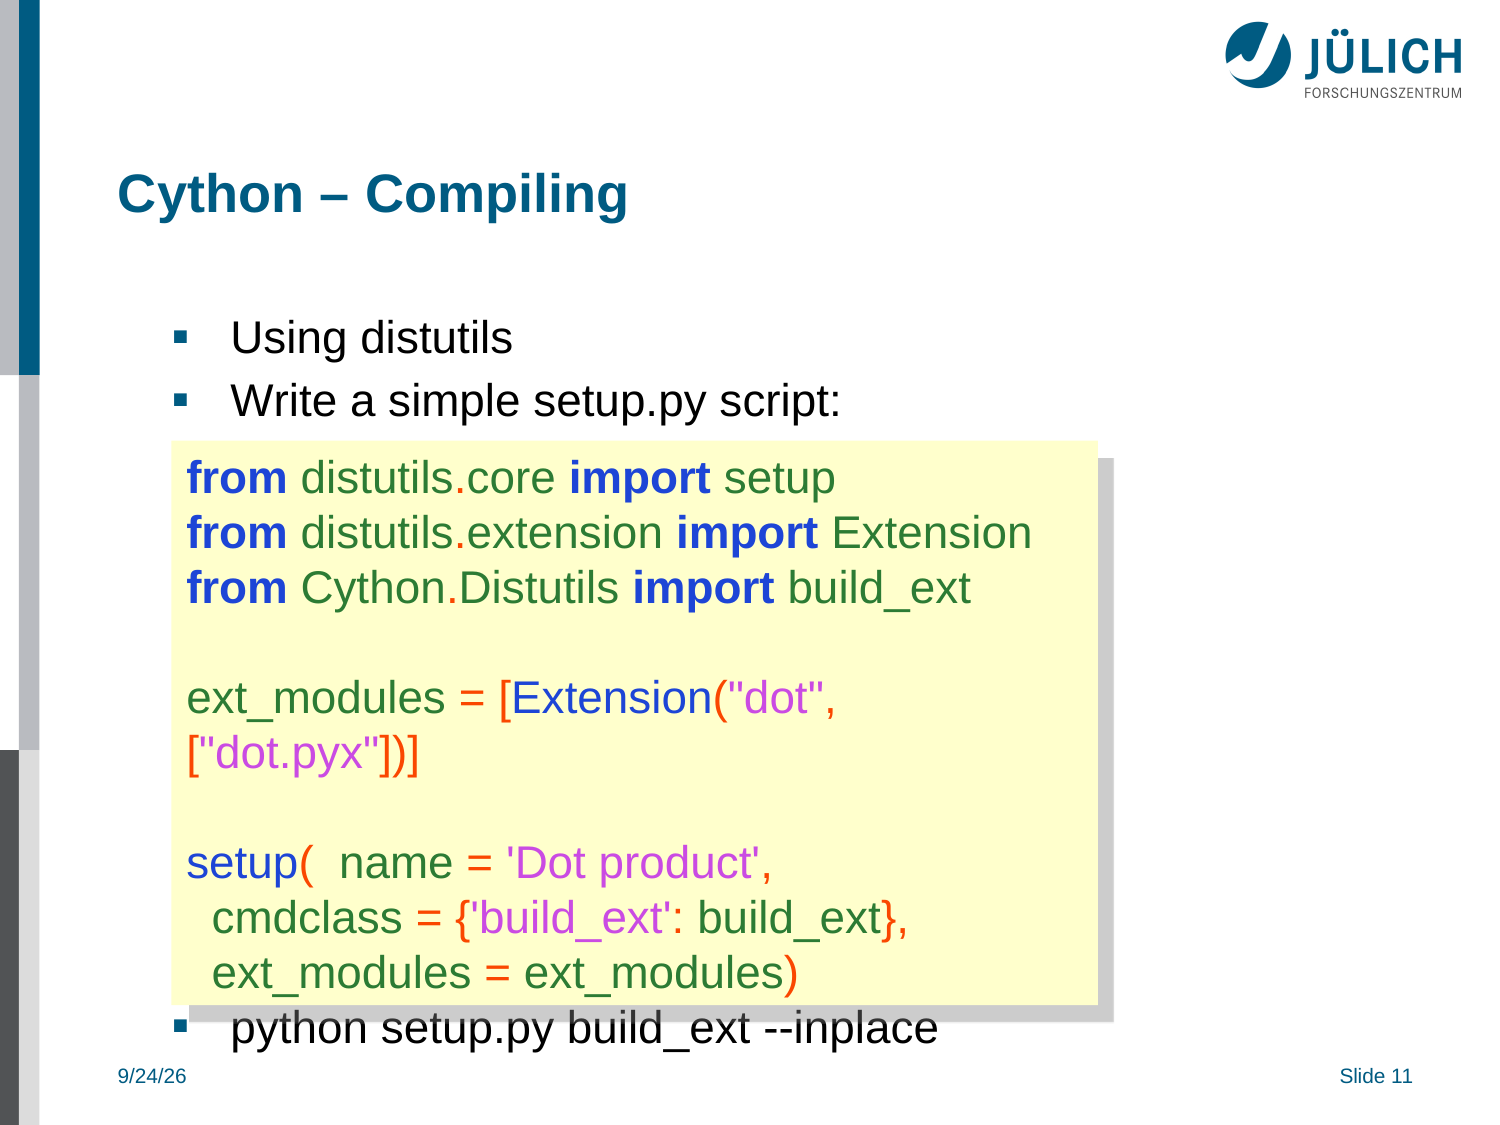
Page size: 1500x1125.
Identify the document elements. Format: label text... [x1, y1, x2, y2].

picture [1224, 20, 1461, 98]
title Cython – Compiling [117, 99, 1393, 288]
list Using distutils Write a simple setup.py script: python setup.py build_ext --inplace [117, 312, 1393, 1054]
text_box from distutils.core import setup from distutils.extension import Extension from Cython.Distutils import build_ext ext_modules = [Extension("dot", ["dot.pyx"])] setup( name = 'Dot product', cmdclass = {'build_ext': build_ext}, ext_modules = ext_modules) [171, 440, 1098, 1006]
